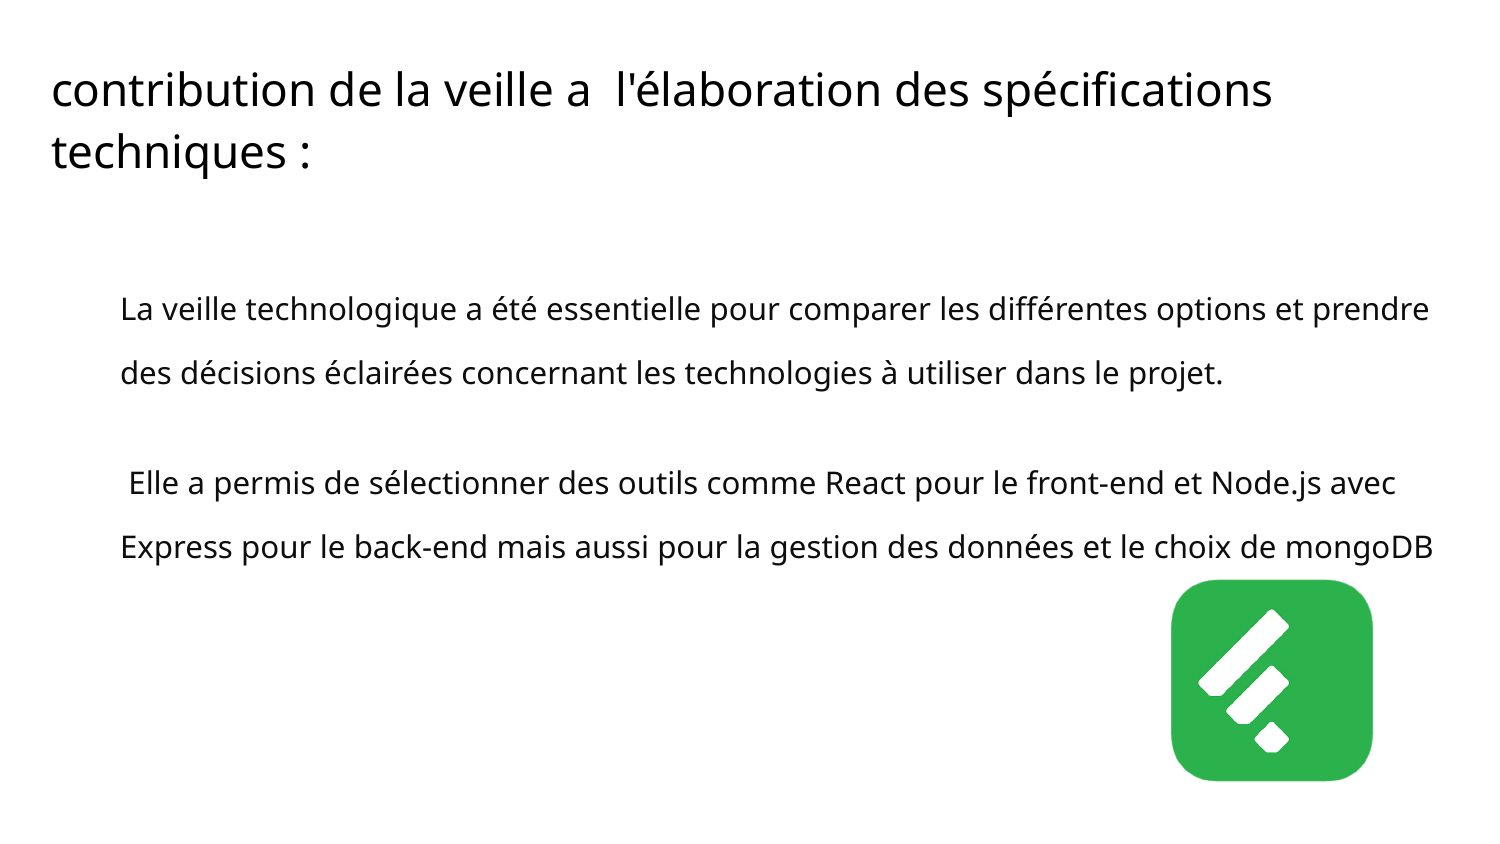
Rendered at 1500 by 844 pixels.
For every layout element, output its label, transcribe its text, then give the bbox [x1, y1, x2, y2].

list La veille technologique a été essentielle pour comparer les différentes options et prendre des décisions éclairées concernant les technologies à utiliser dans le projet. Elle a permis de sélectionner des outils comme React pour le front-end et Node.js avec Express pour le back-end mais aussi pour la gestion des données et le choix de mongoDB [49, 265, 1447, 827]
title contribution de la veille a l'élaboration des spécifications techniques : [51, 66, 1449, 174]
picture [1151, 568, 1398, 798]
